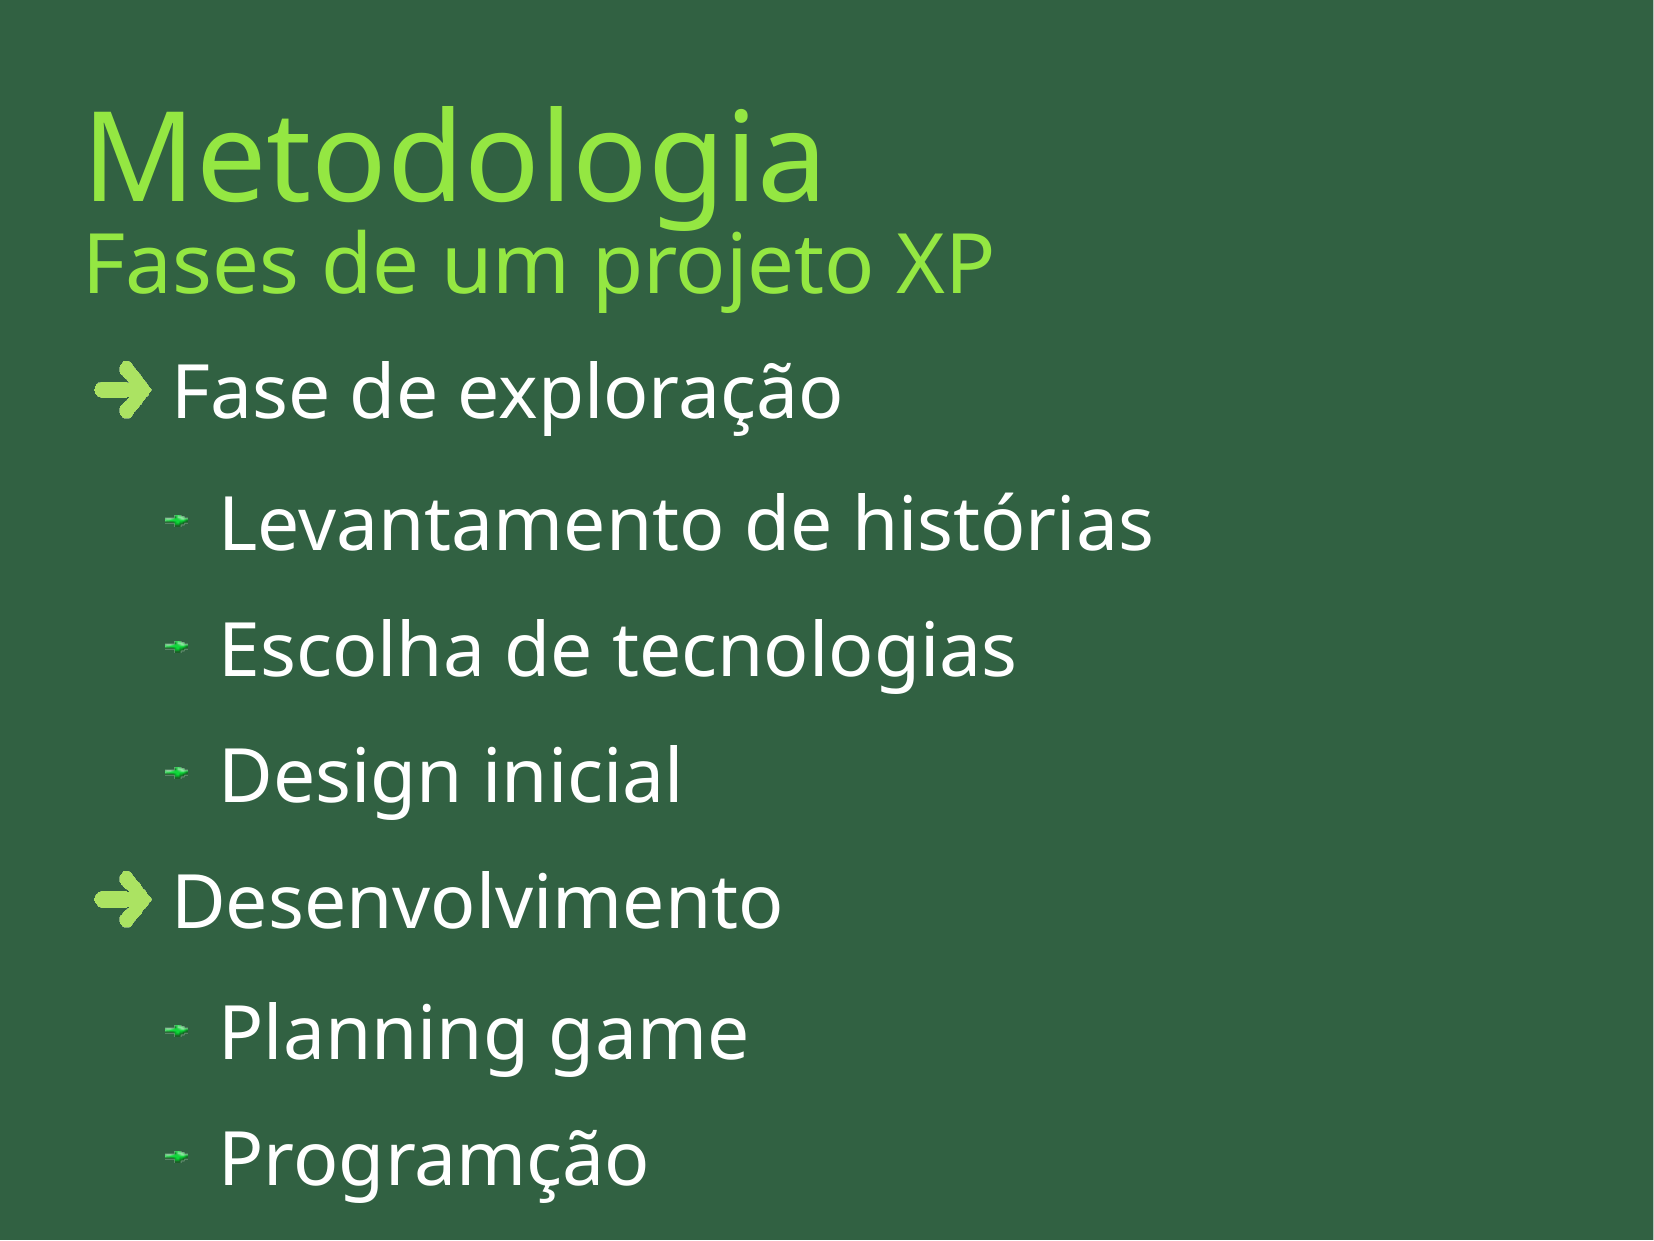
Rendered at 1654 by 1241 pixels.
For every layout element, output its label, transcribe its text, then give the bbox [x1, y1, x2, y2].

title Fases de um projeto XP [82, 183, 1571, 340]
title Metodologia [82, 49, 1571, 183]
list Fase de exploração Levantamento de histórias Escolha de tecnologias Design inicial Desenvolvimento Planning game Programção Retrospectiva [76, 338, 1565, 1214]
